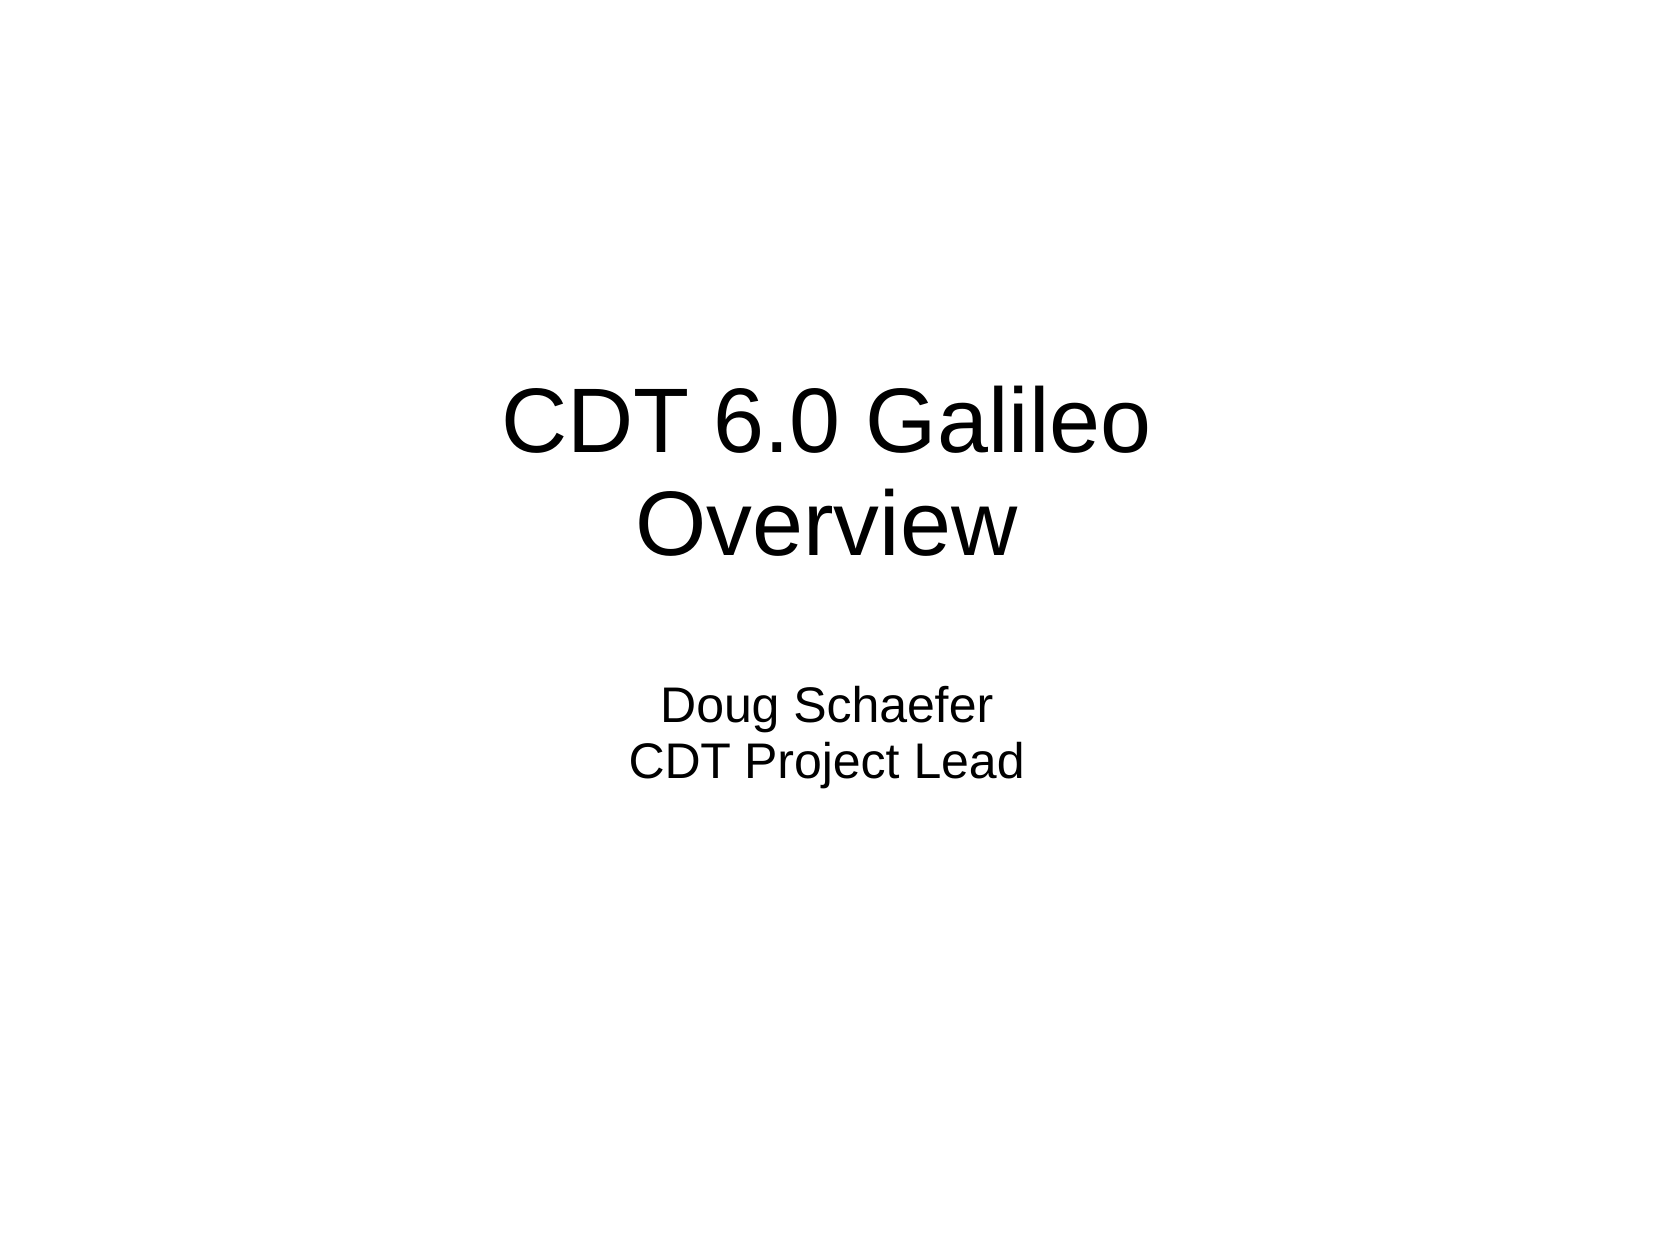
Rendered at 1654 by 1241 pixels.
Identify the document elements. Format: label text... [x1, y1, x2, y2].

title CDT 6.0 Galileo Overview Doug Schaefer CDT Project Lead [82, 56, 1571, 1102]
